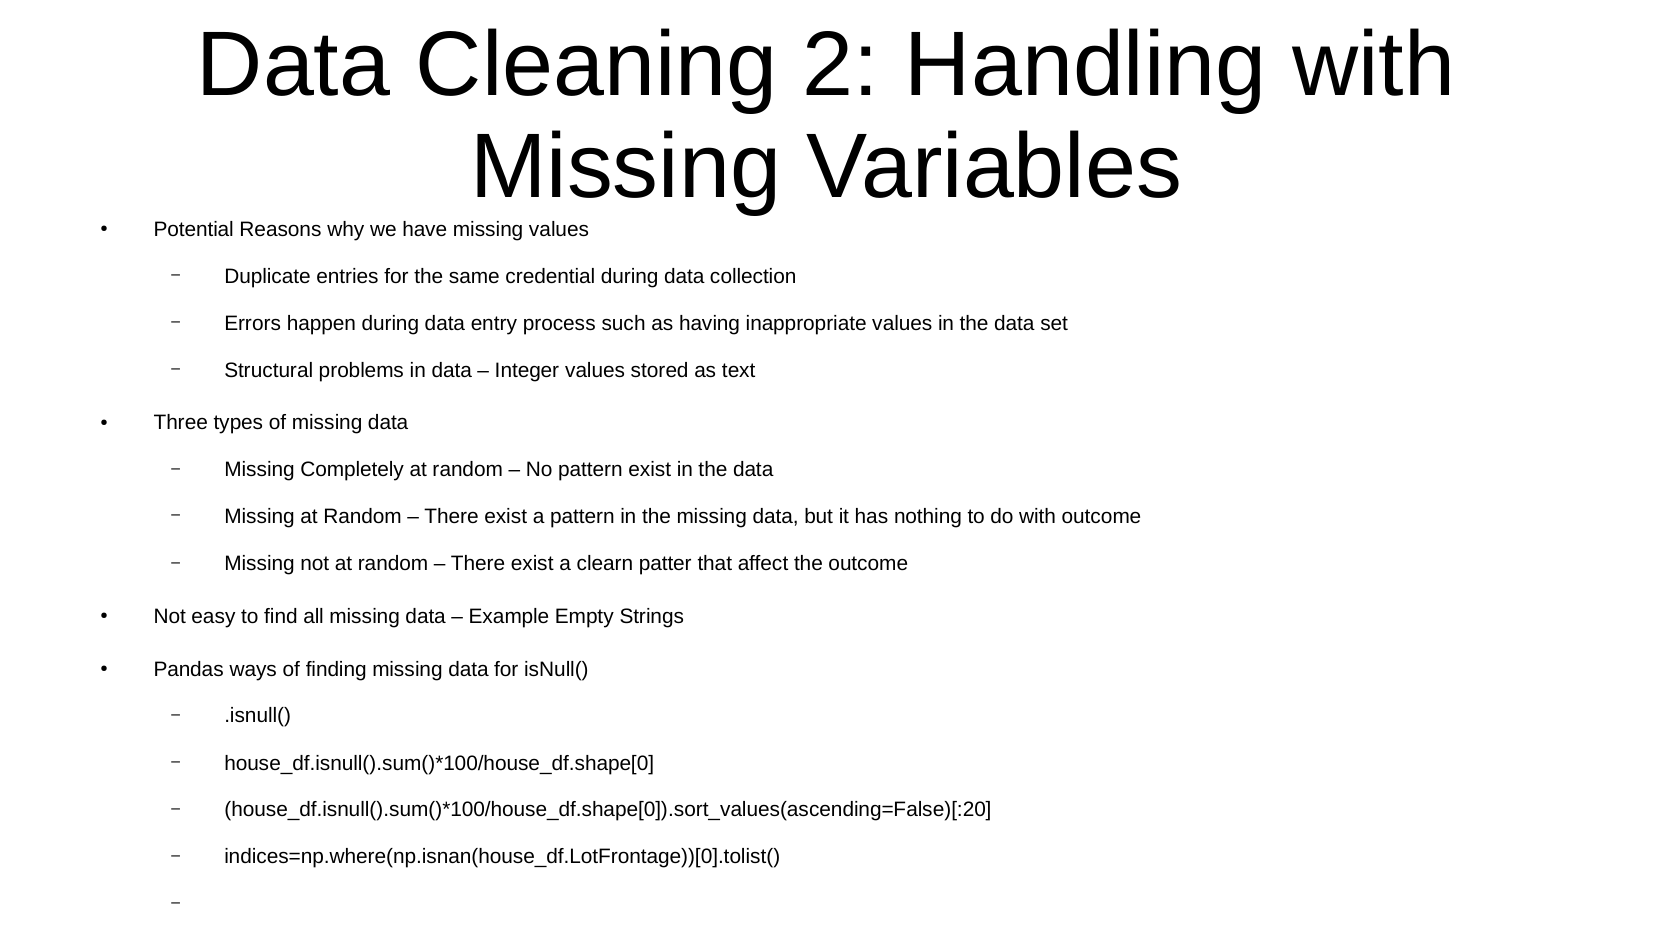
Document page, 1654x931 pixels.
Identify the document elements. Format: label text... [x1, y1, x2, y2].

title Data Cleaning 2: Handling with Missing Variables [82, 12, 1571, 217]
list Potential Reasons why we have missing values Duplicate entries for the same credential during data collection Errors happen during data entry process such as having inappropriate values in the data set Structural problems in data – Integer values stored as text Three types of missing data Missing Completely at random – No pattern exist in the data Missing at Random – There exist a pattern in the missing data, but it has nothing to do with outcome Missing not at random – There exist a clearn patter that affect the outcome Not easy to find all missing data – Example Empty Strings Pandas ways of finding missing data for isNull() .isnull() house_df.isnull().sum()*100/house_df.shape[0] (house_df.isnull().sum()*100/house_df.shape[0]).sort_values(ascending=False)[:20] indices=np.where(np.isnan(house_df.LotFrontage))[0].tolist() [82, 217, 1636, 916]
